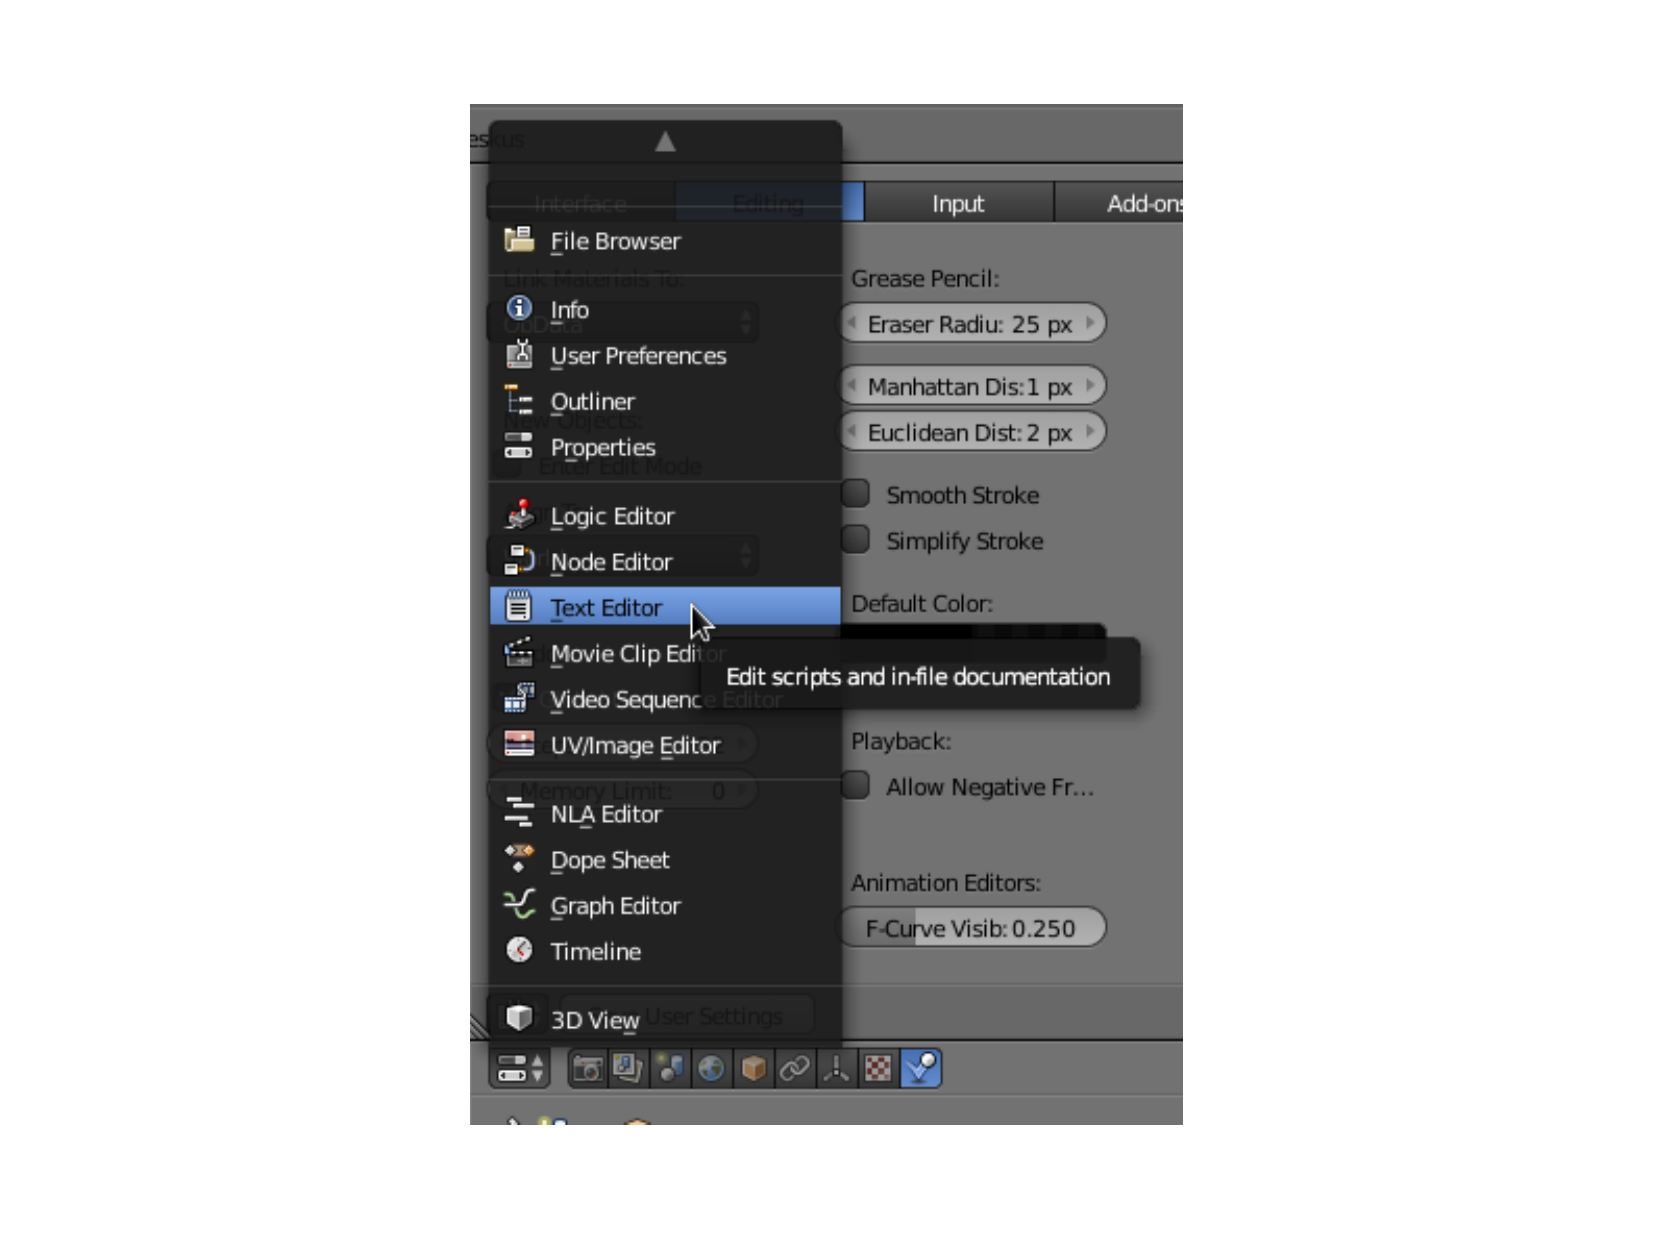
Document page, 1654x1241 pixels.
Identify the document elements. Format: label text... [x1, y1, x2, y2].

picture [470, 104, 1183, 1126]
subtitle <TextEditor> [82, 49, 1571, 1010]
